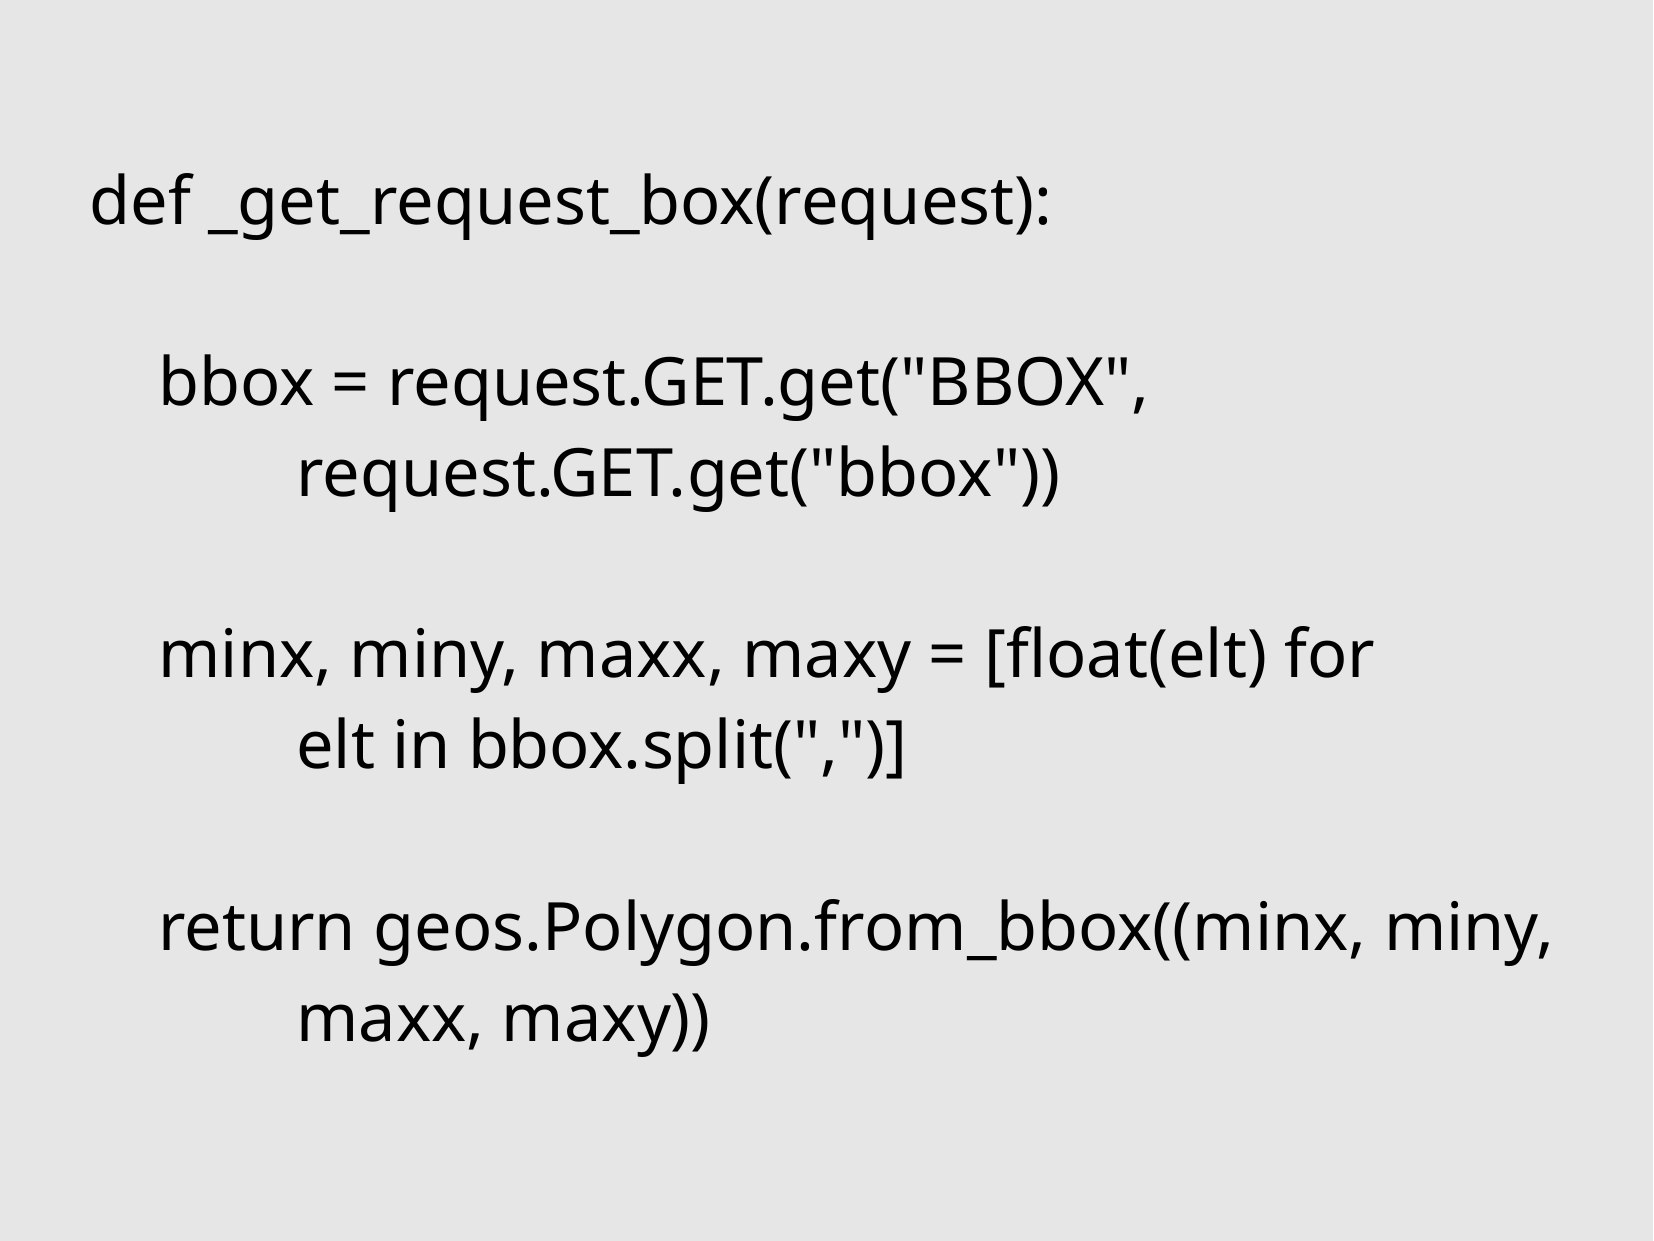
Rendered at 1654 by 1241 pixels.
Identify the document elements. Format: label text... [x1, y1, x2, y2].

text_box def _get_request_box(request): bbox = request.GET.get("BBOX", request.GET.get("bbox")) minx, miny, maxx, maxy = [float(elt) for elt in bbox.split(",")] return geos.Polygon.from_bbox((minx, miny, maxx, maxy)) [74, 145, 1584, 1099]
